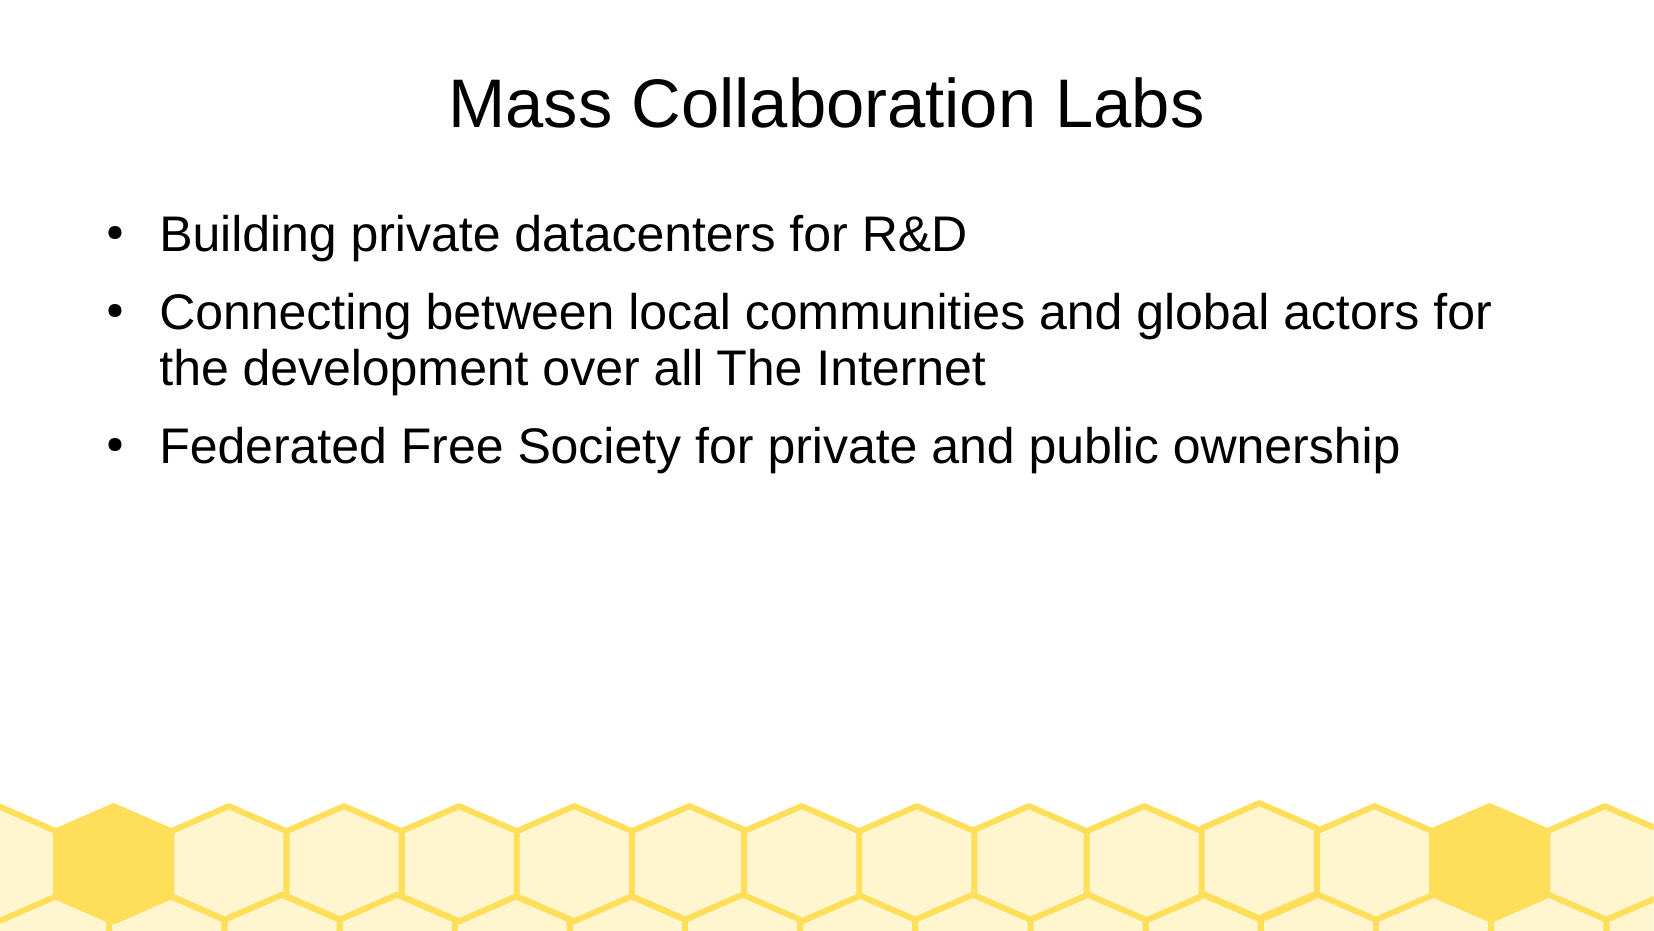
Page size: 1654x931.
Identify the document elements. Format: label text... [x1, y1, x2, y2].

list Building private datacenters for R&D Connecting between local communities and global actors for the development over all The Internet Federated Free Society for private and public ownership [88, 206, 1565, 739]
title Mass Collaboration Labs [88, 29, 1565, 178]
